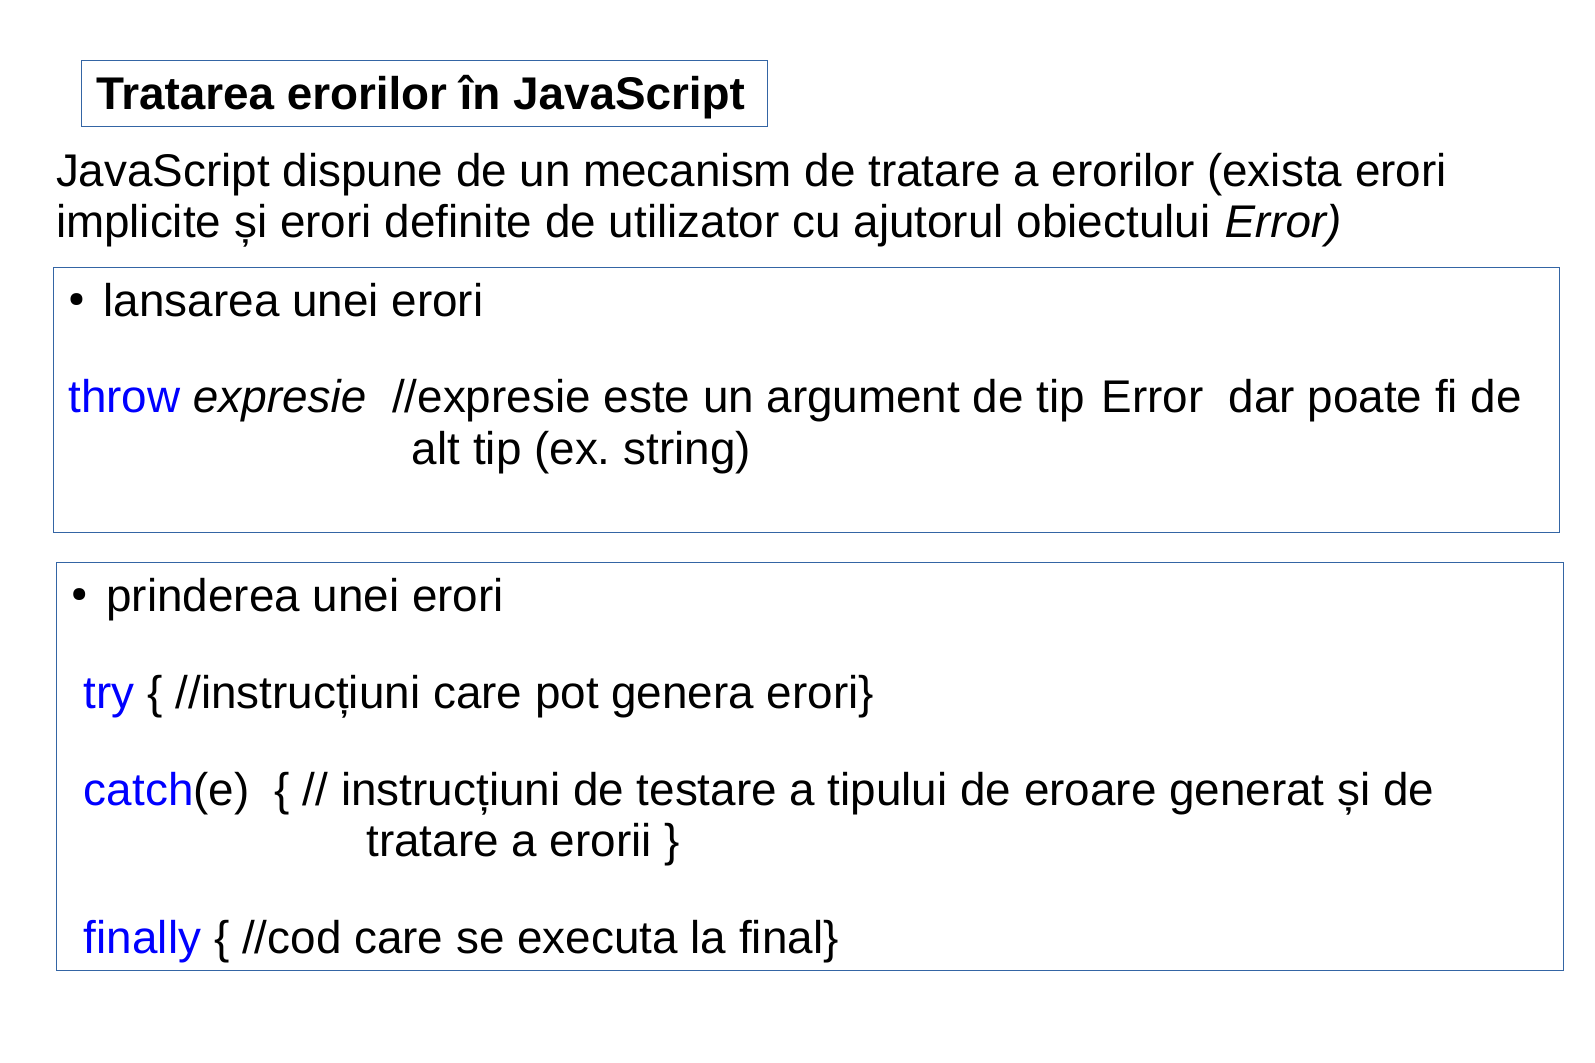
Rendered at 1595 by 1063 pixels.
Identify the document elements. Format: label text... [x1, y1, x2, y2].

text_box lansarea unei erori throw expresie //expresie este un argument de tip Error dar poate fi de alt tip (ex. string) [53, 267, 1560, 533]
text_box prinderea unei erori try { //instrucțiuni care pot genera erori} catch(e) { // instrucțiuni de testare a tipului de eroare generat și de tratare a erorii } finally { //cod care se executa la final} [56, 562, 1564, 971]
text_box JavaScript dispune de un mecanism de tratare a erorilor (exista erori implicite și erori definite de utilizator cu ajutorul obiectului Error) [41, 137, 1530, 306]
text_box Tratarea erorilor în JavaScript [81, 60, 768, 127]
